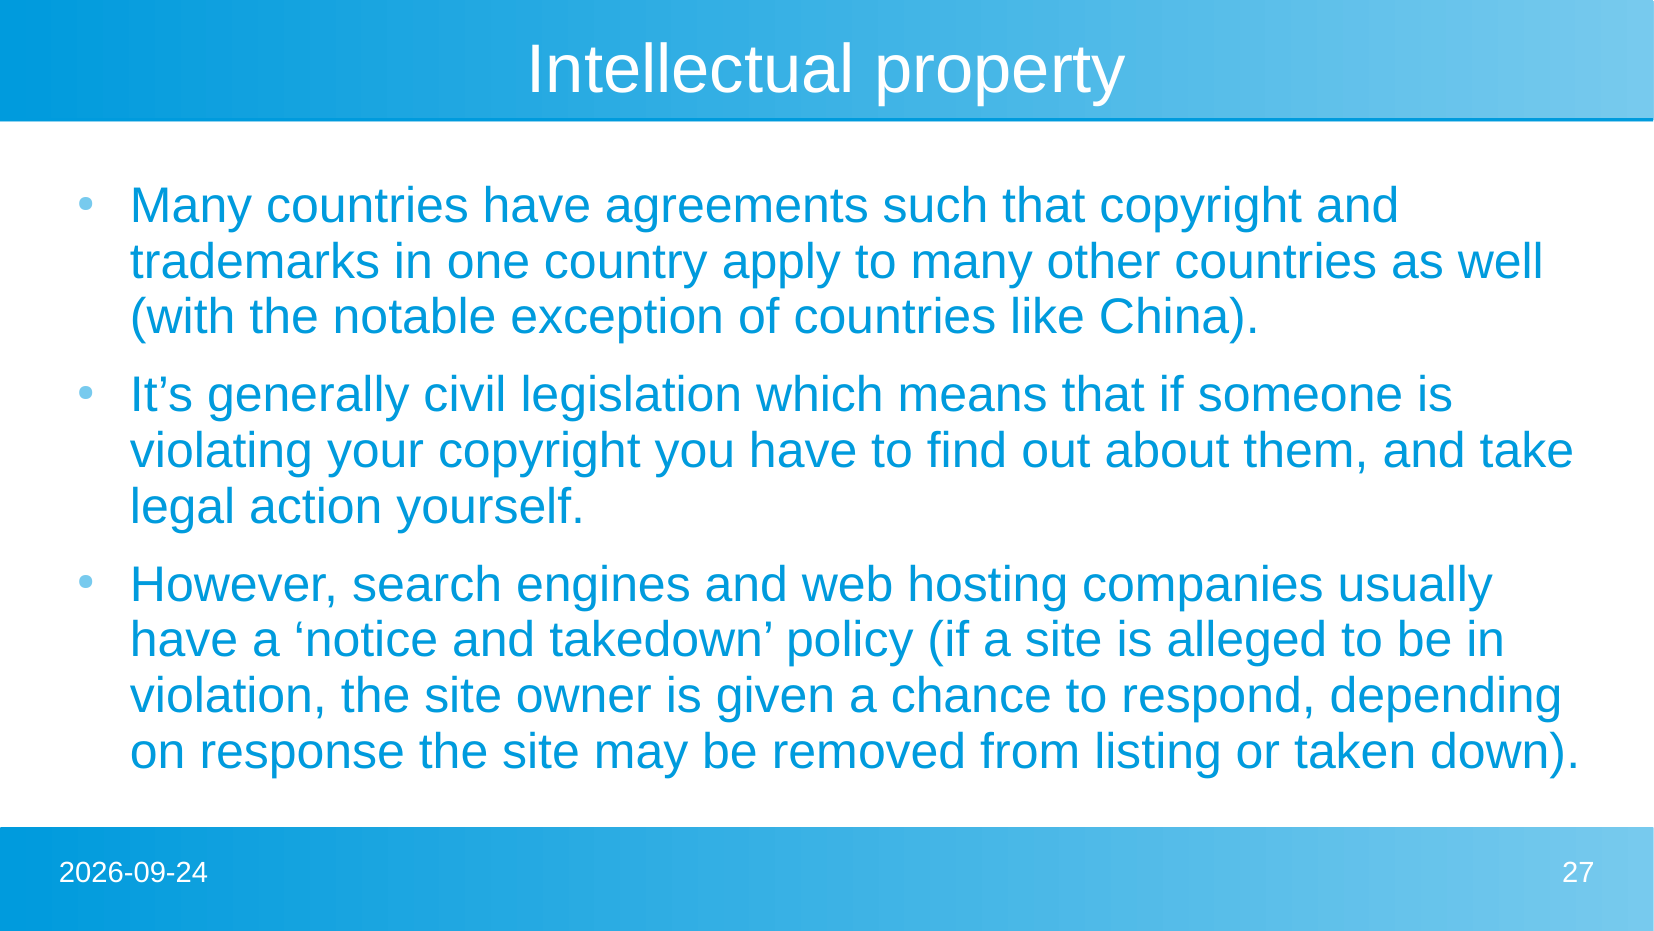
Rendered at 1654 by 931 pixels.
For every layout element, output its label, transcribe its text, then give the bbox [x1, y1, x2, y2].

title Intellectual property [59, 29, 1595, 108]
list Many countries have agreements such that copyright and trademarks in one country apply to many other countries as well (with the notable exception of countries like China). It’s generally civil legislation which means that if someone is violating your copyright you have to find out about them, and take legal action yourself. However, search engines and web hosting companies usually have a ‘notice and takedown’ policy (if a site is alleged to be in violation, the site owner is given a chance to respond, depending on response the site may be removed from listing or taken down). [59, 177, 1595, 768]
